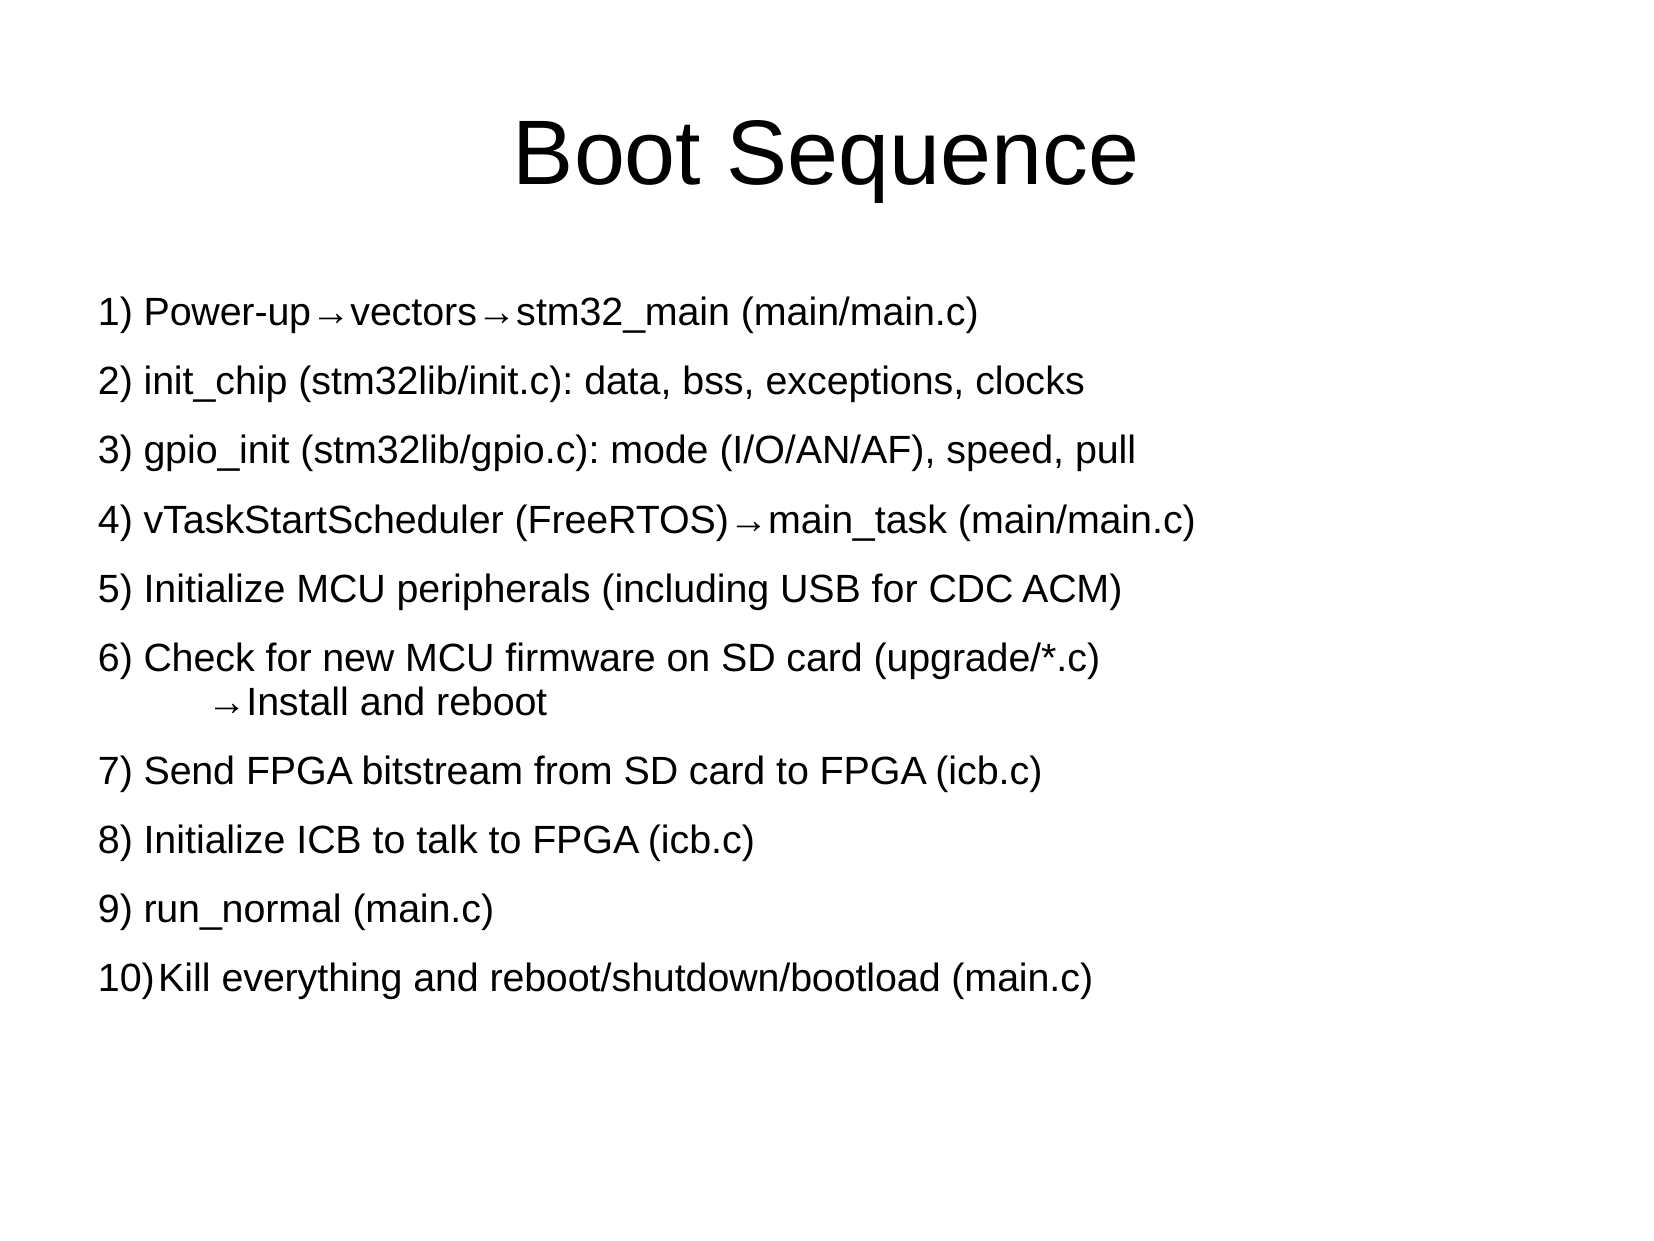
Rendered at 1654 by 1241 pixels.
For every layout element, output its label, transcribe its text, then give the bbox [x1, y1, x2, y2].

title Boot Sequence [82, 49, 1571, 257]
list Power-up→vectors→stm32_main (main/main.c) init_chip (stm32lib/init.c): data, bss, exceptions, clocks gpio_init (stm32lib/gpio.c): mode (I/O/AN/AF), speed, pull vTaskStartScheduler (FreeRTOS)→main_task (main/main.c) Initialize MCU peripherals (including USB for CDC ACM) Check for new MCU firmware on SD card (upgrade/*.c) →Install and reboot Send FPGA bitstream from SD card to FPGA (icb.c) Initialize ICB to talk to FPGA (icb.c) run_normal (main.c) Kill everything and reboot/shutdown/bootload (main.c) [82, 290, 1571, 1010]
